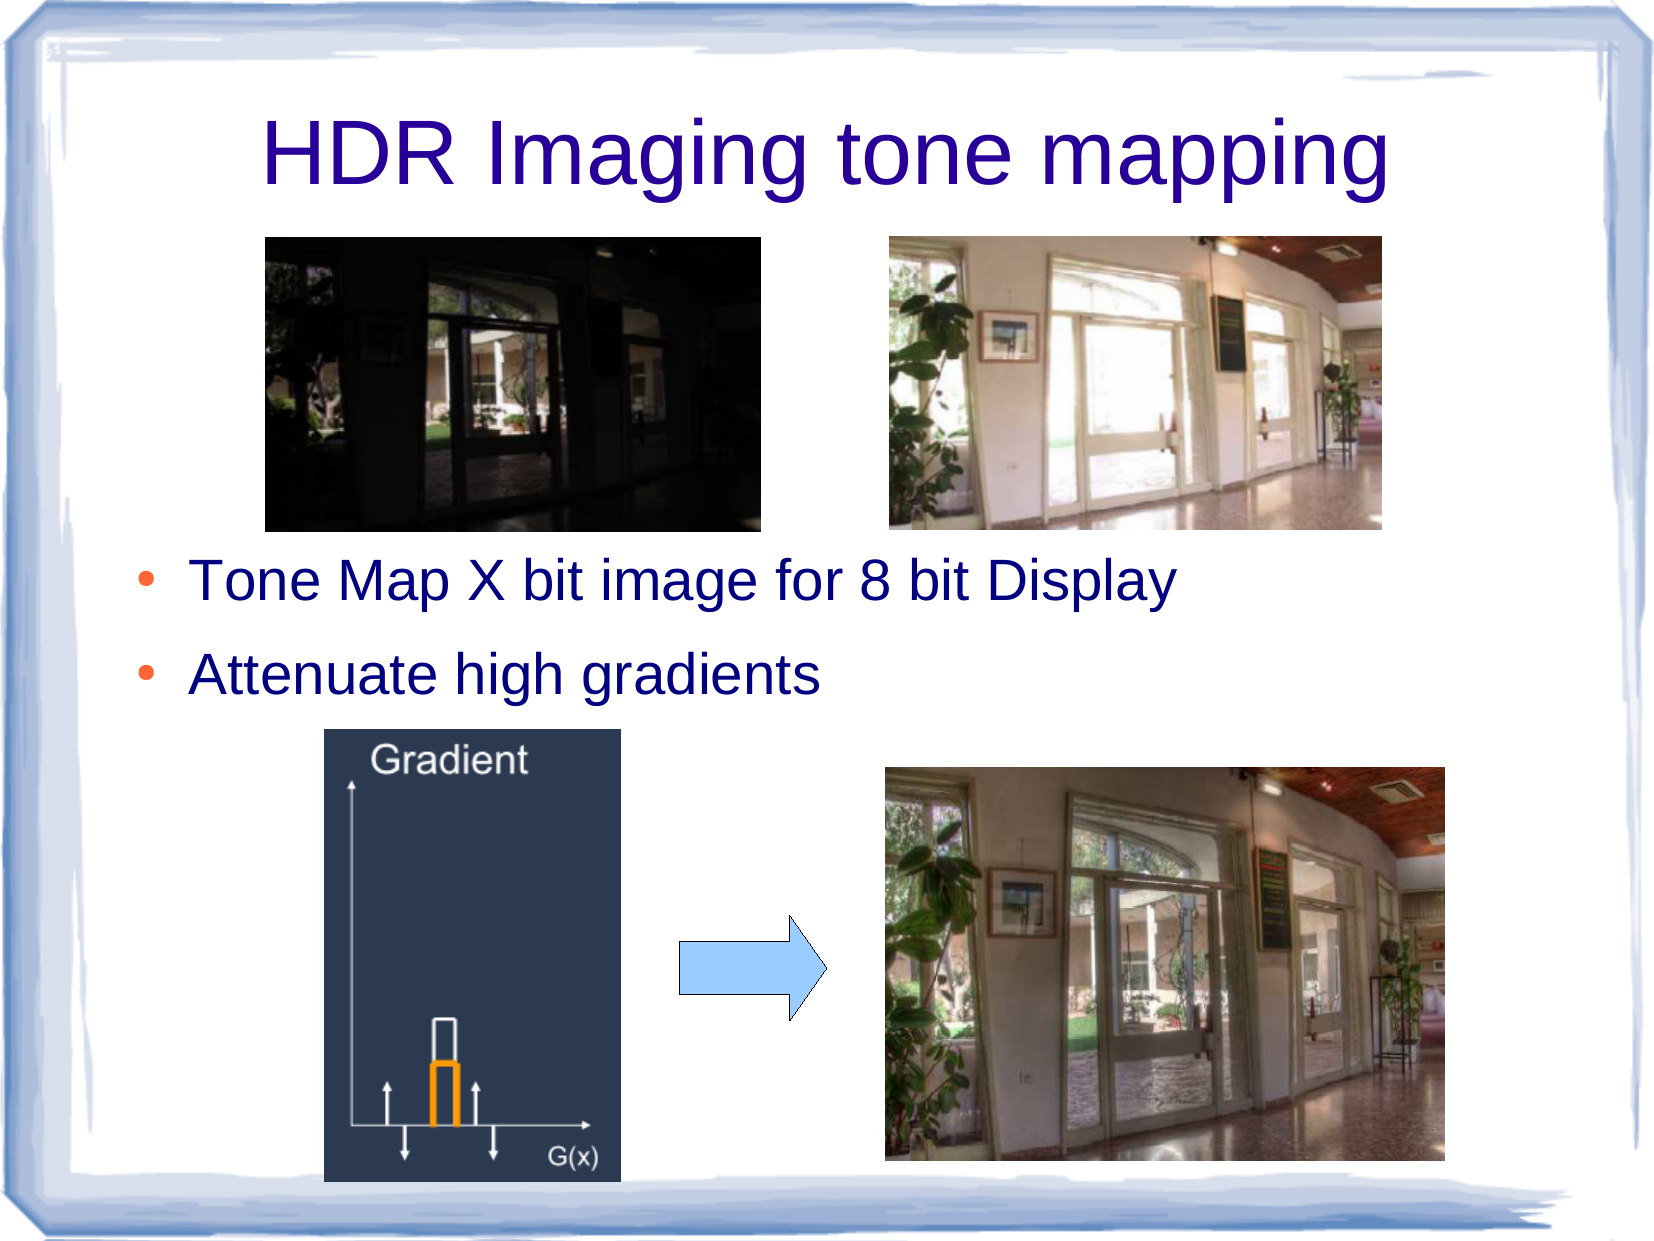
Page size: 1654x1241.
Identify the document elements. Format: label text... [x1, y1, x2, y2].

picture [0, 0, 1654, 1241]
list Tone Map X bit image for 8 bit Display Attenuate high gradients [118, 348, 1571, 1028]
text_box [679, 915, 827, 1021]
title HDR Imaging tone mapping [82, 56, 1571, 250]
